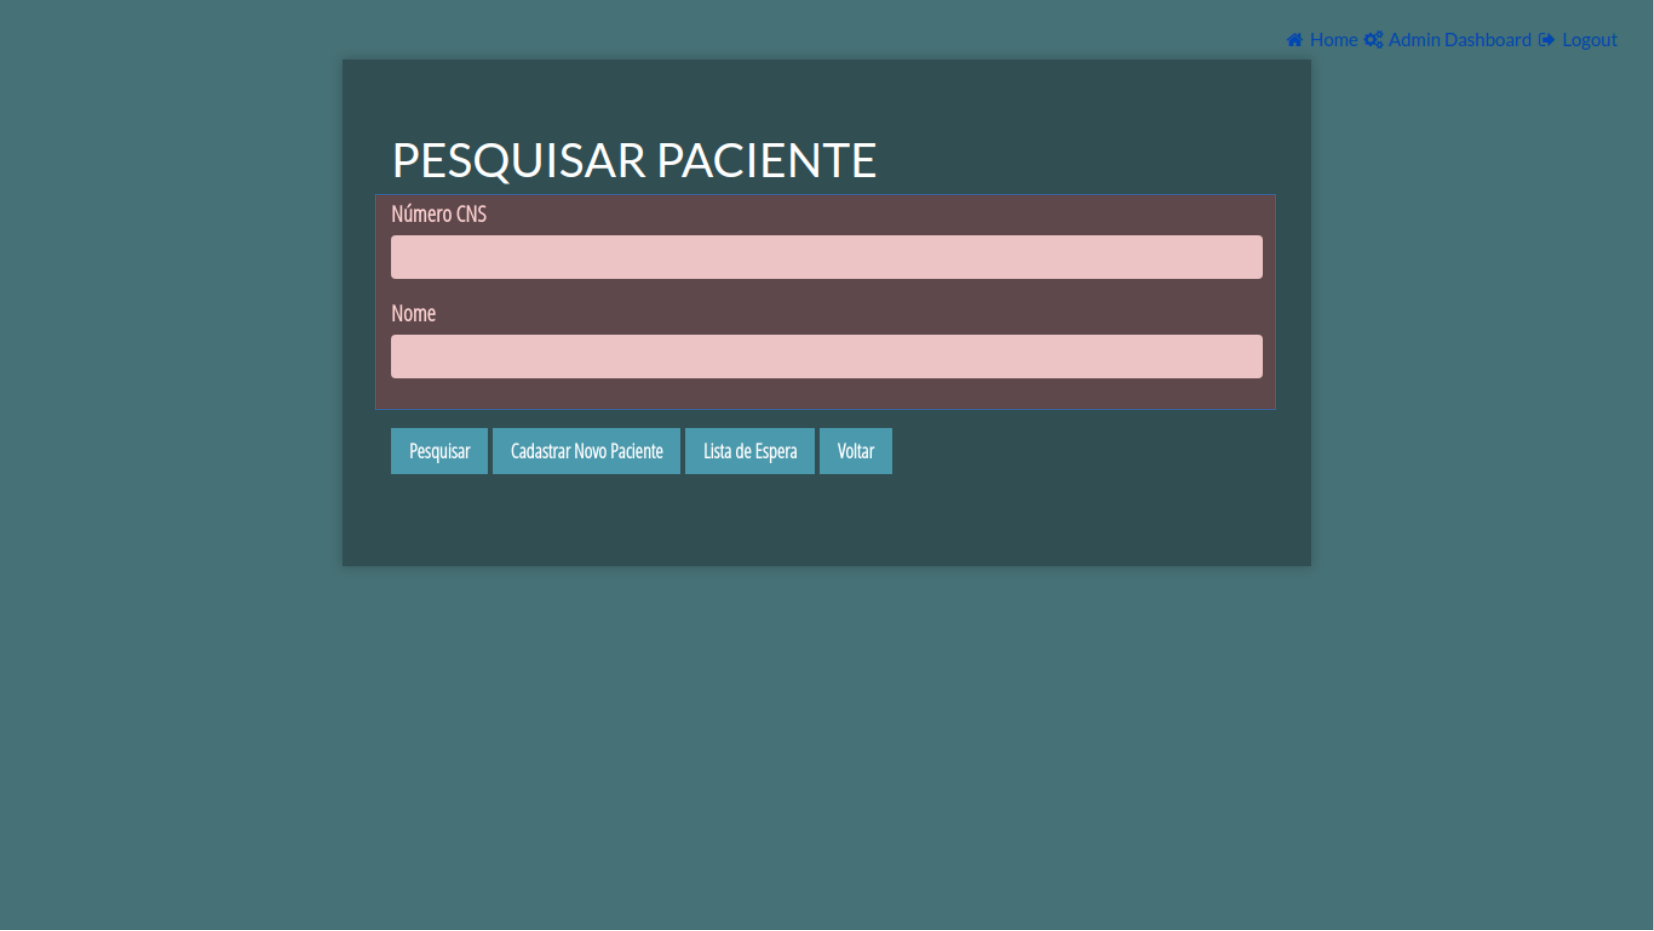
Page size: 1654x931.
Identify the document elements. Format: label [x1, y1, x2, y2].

picture [0, 0, 1654, 930]
text_box [375, 194, 1276, 410]
